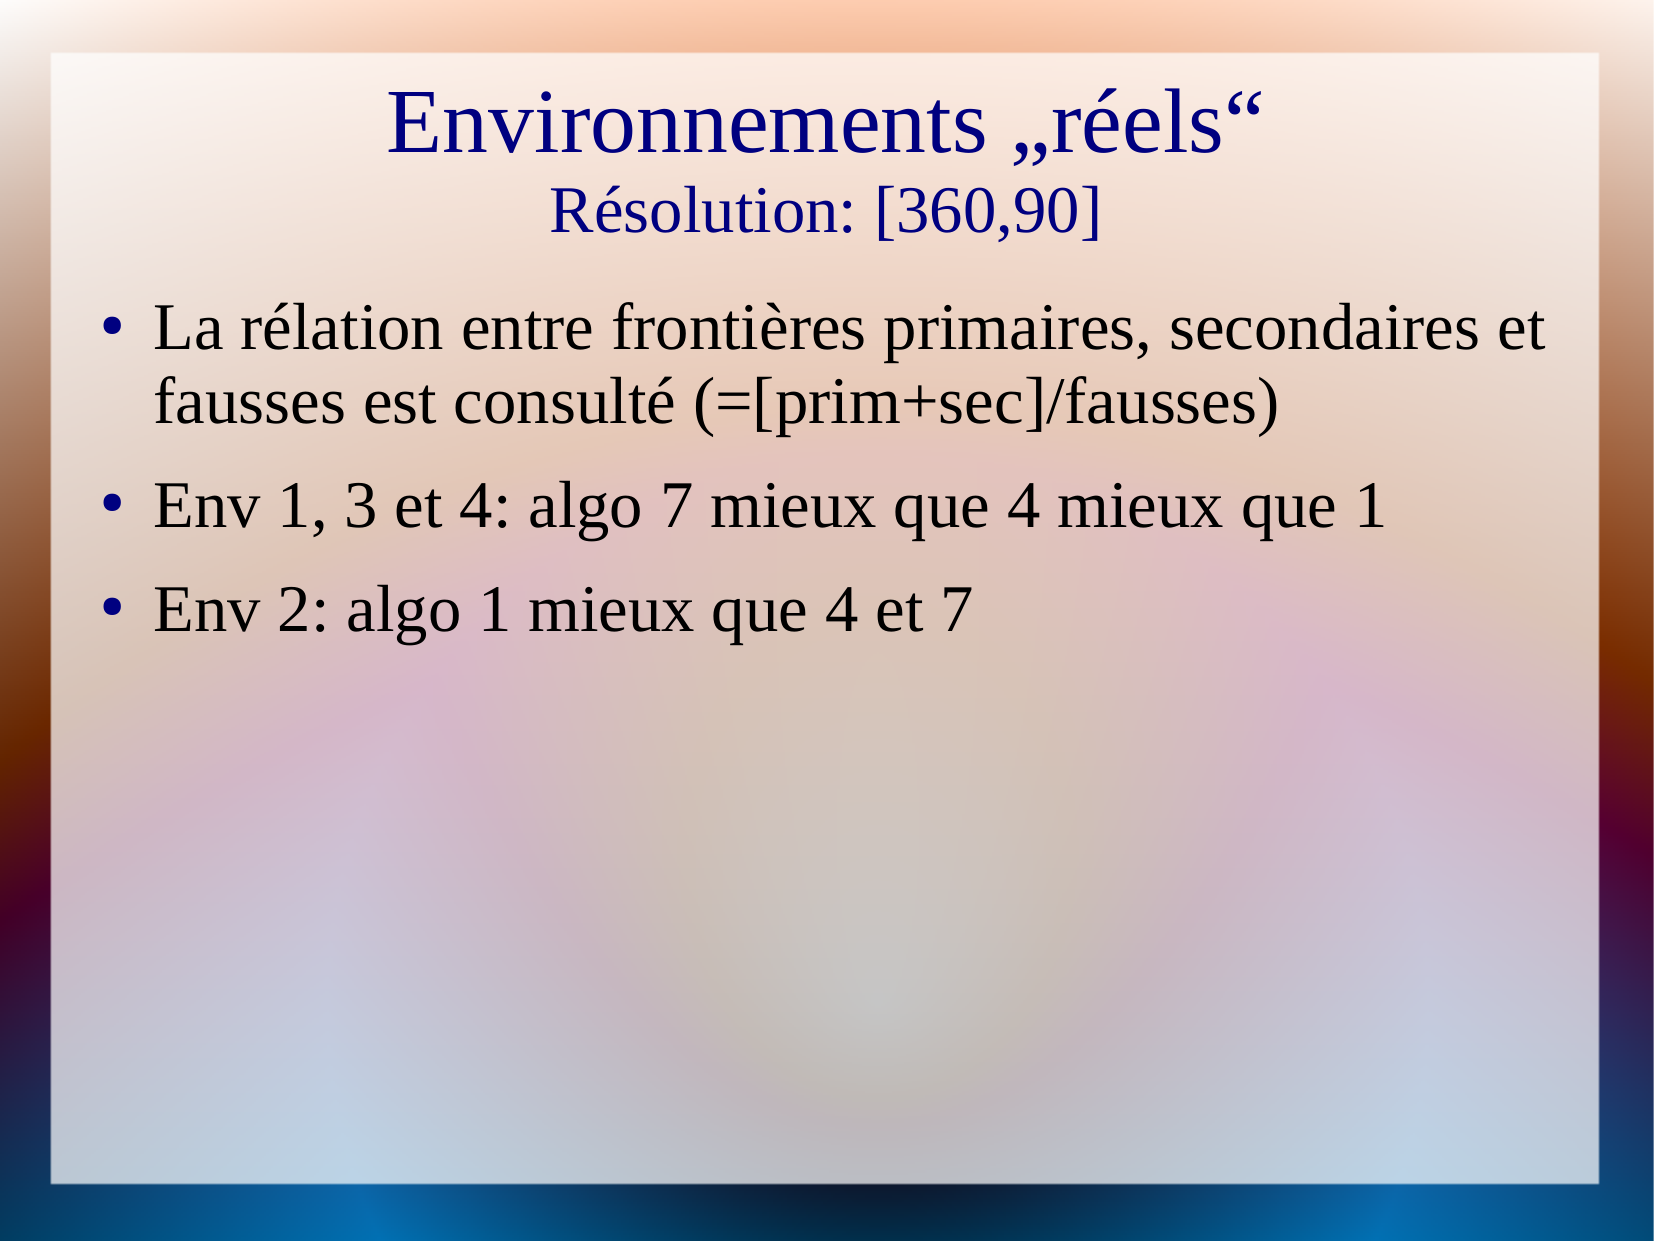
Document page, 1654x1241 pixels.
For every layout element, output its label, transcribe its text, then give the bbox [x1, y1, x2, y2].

picture [0, 0, 1654, 1241]
title Environnements „réels“ Résolution: [360,90] [82, 55, 1571, 263]
list La rélation entre frontières primaires, secondaires et fausses est consulté (=[prim+sec]/fausses) Env 1, 3 et 4: algo 7 mieux que 4 mieux que 1 Env 2: algo 1 mieux que 4 et 7 [82, 290, 1571, 1034]
